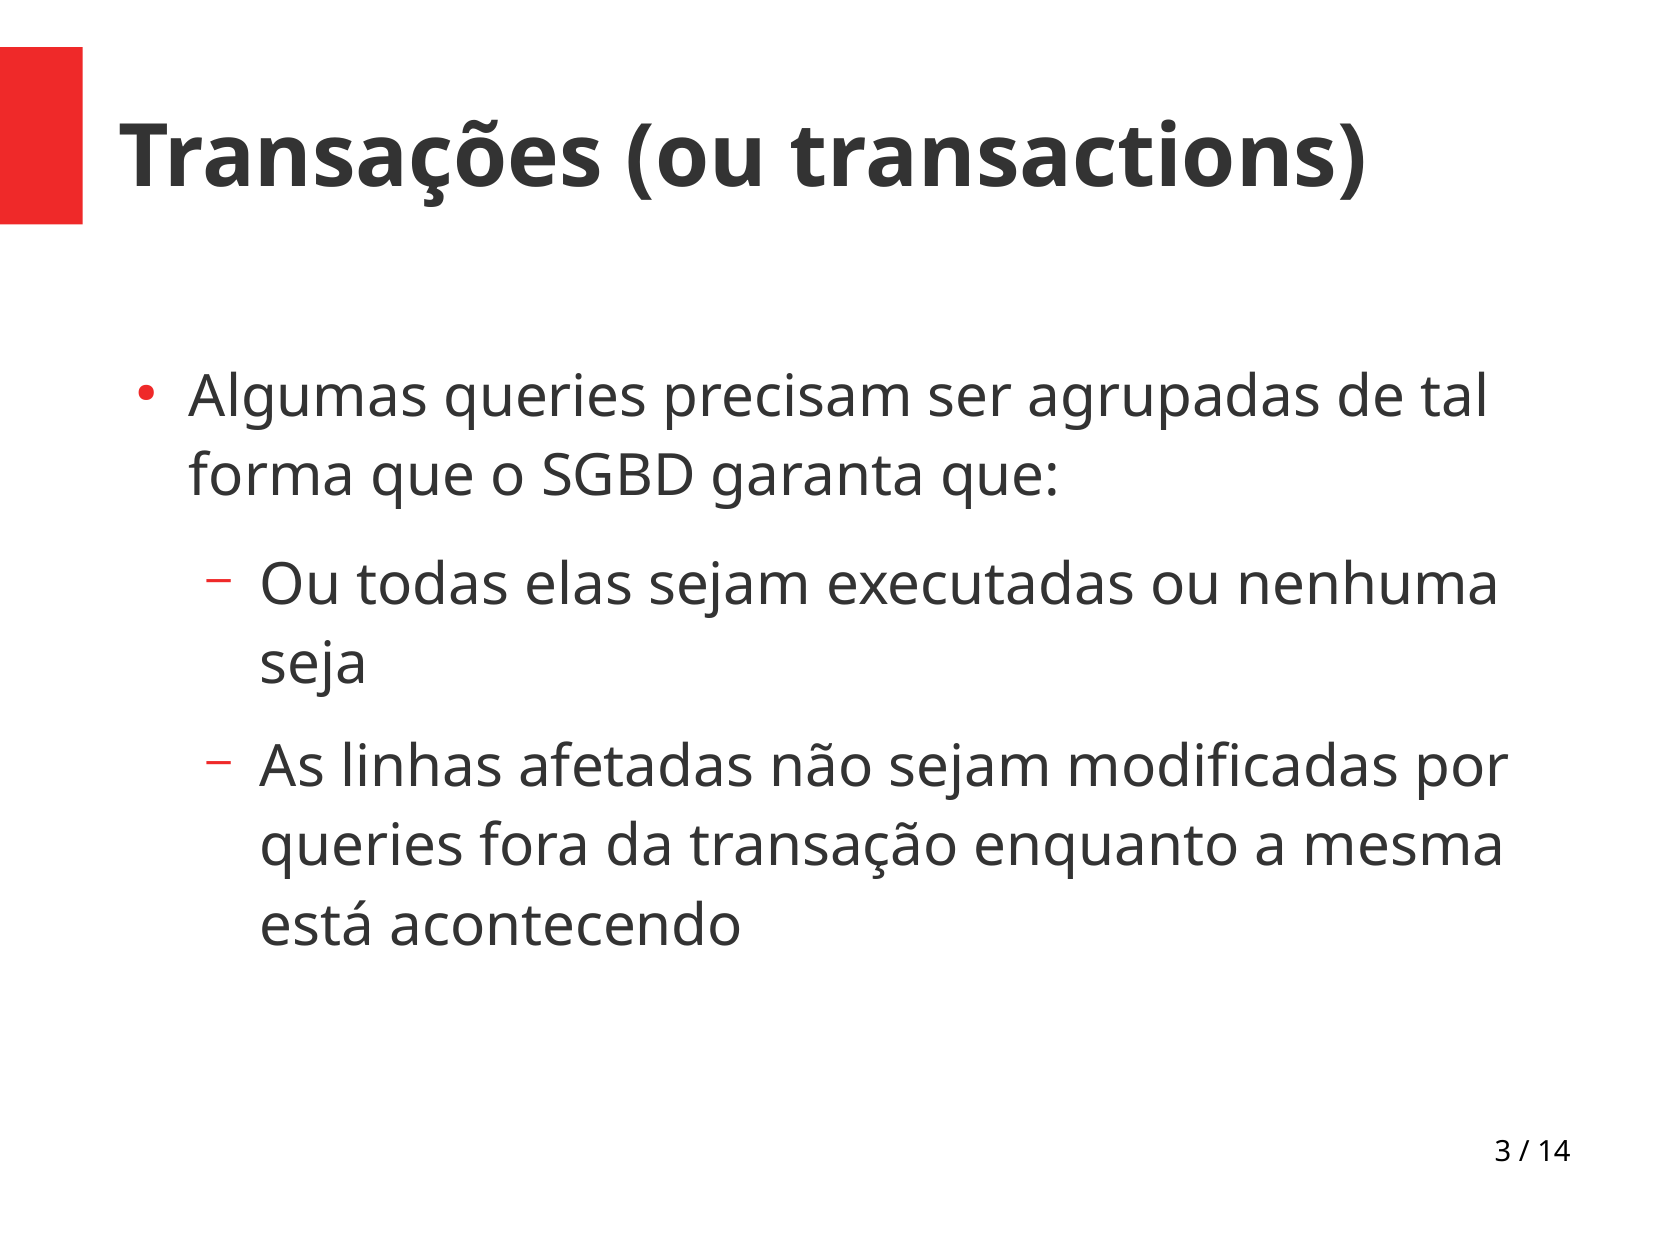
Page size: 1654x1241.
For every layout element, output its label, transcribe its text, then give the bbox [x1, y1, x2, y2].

title Transações (ou transactions) [118, 49, 1571, 257]
list Algumas queries precisam ser agrupadas de tal forma que o SGBD garanta que: Ou todas elas sejam executadas ou nenhuma seja As linhas afetadas não sejam modificadas por queries fora da transação enquanto a mesma está acontecendo [118, 354, 1536, 1074]
